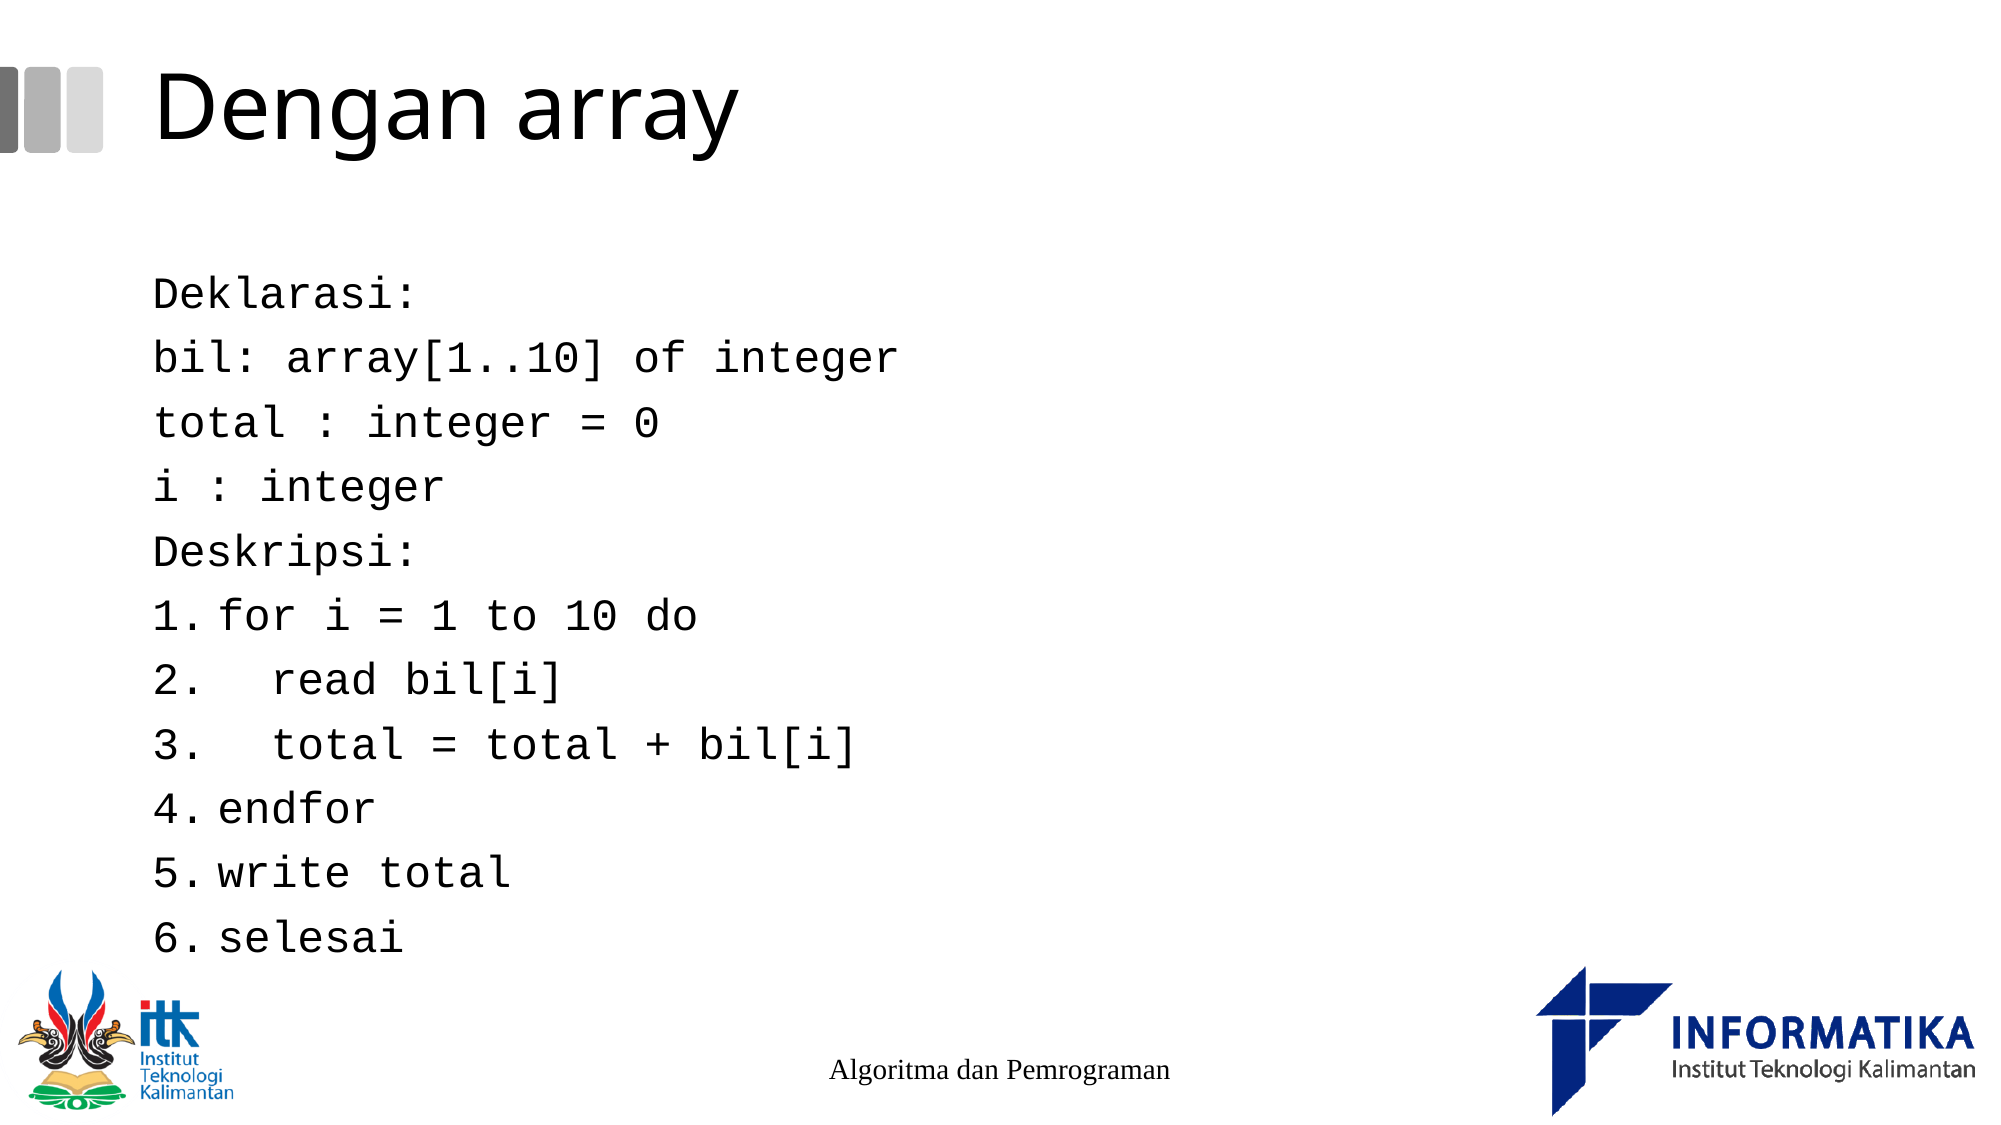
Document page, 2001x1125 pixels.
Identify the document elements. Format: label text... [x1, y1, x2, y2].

title Dengan array [137, 1, 1863, 219]
picture [0, 935, 252, 1125]
list Deklarasi: bil: array[1..10] of integer total : integer = 0 i : integer Deskripsi: for i = 1 to 10 do read bil[i] total = total + bil[i] endfor write total selesai [137, 262, 1863, 977]
picture [1534, 965, 1976, 1118]
